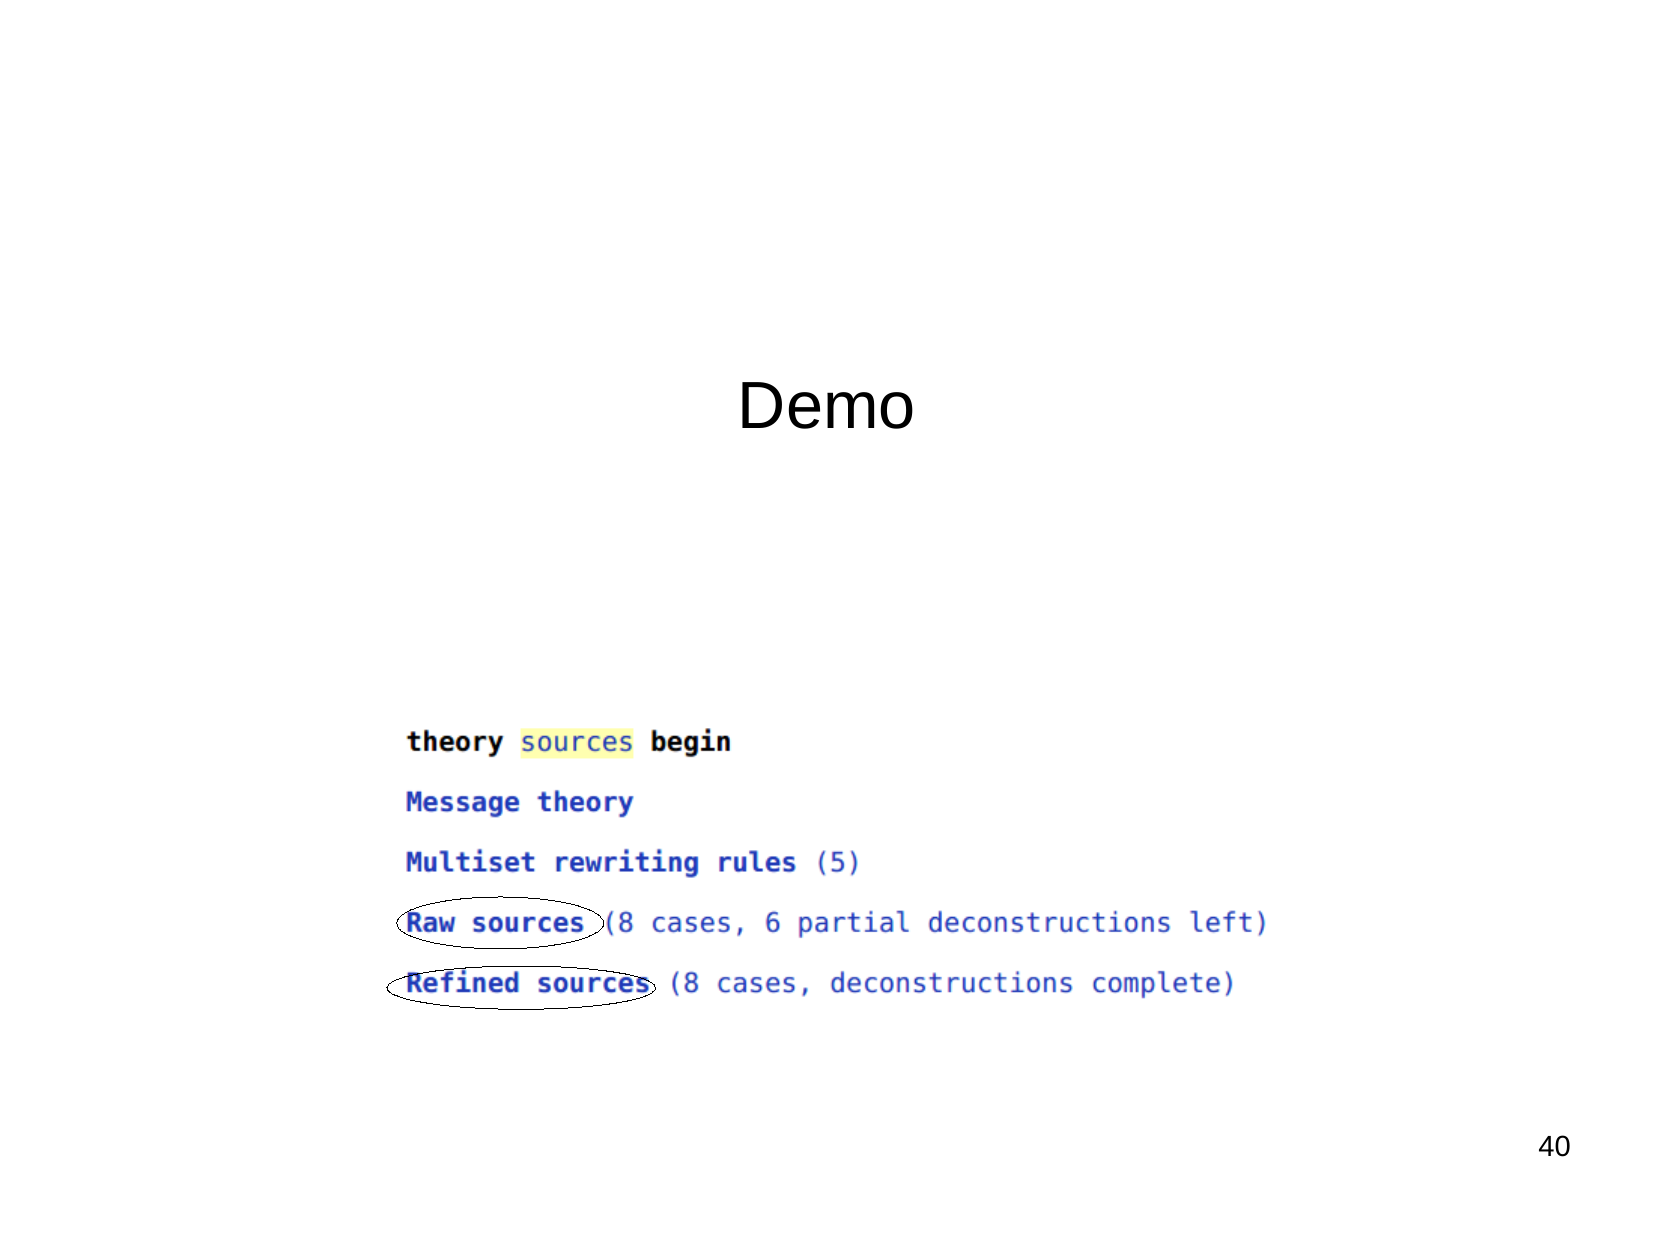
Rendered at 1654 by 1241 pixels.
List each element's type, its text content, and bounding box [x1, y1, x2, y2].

picture [396, 724, 1294, 1012]
text_box [386, 966, 656, 1010]
subtitle Demo [82, 49, 1571, 763]
text_box [396, 896, 604, 949]
